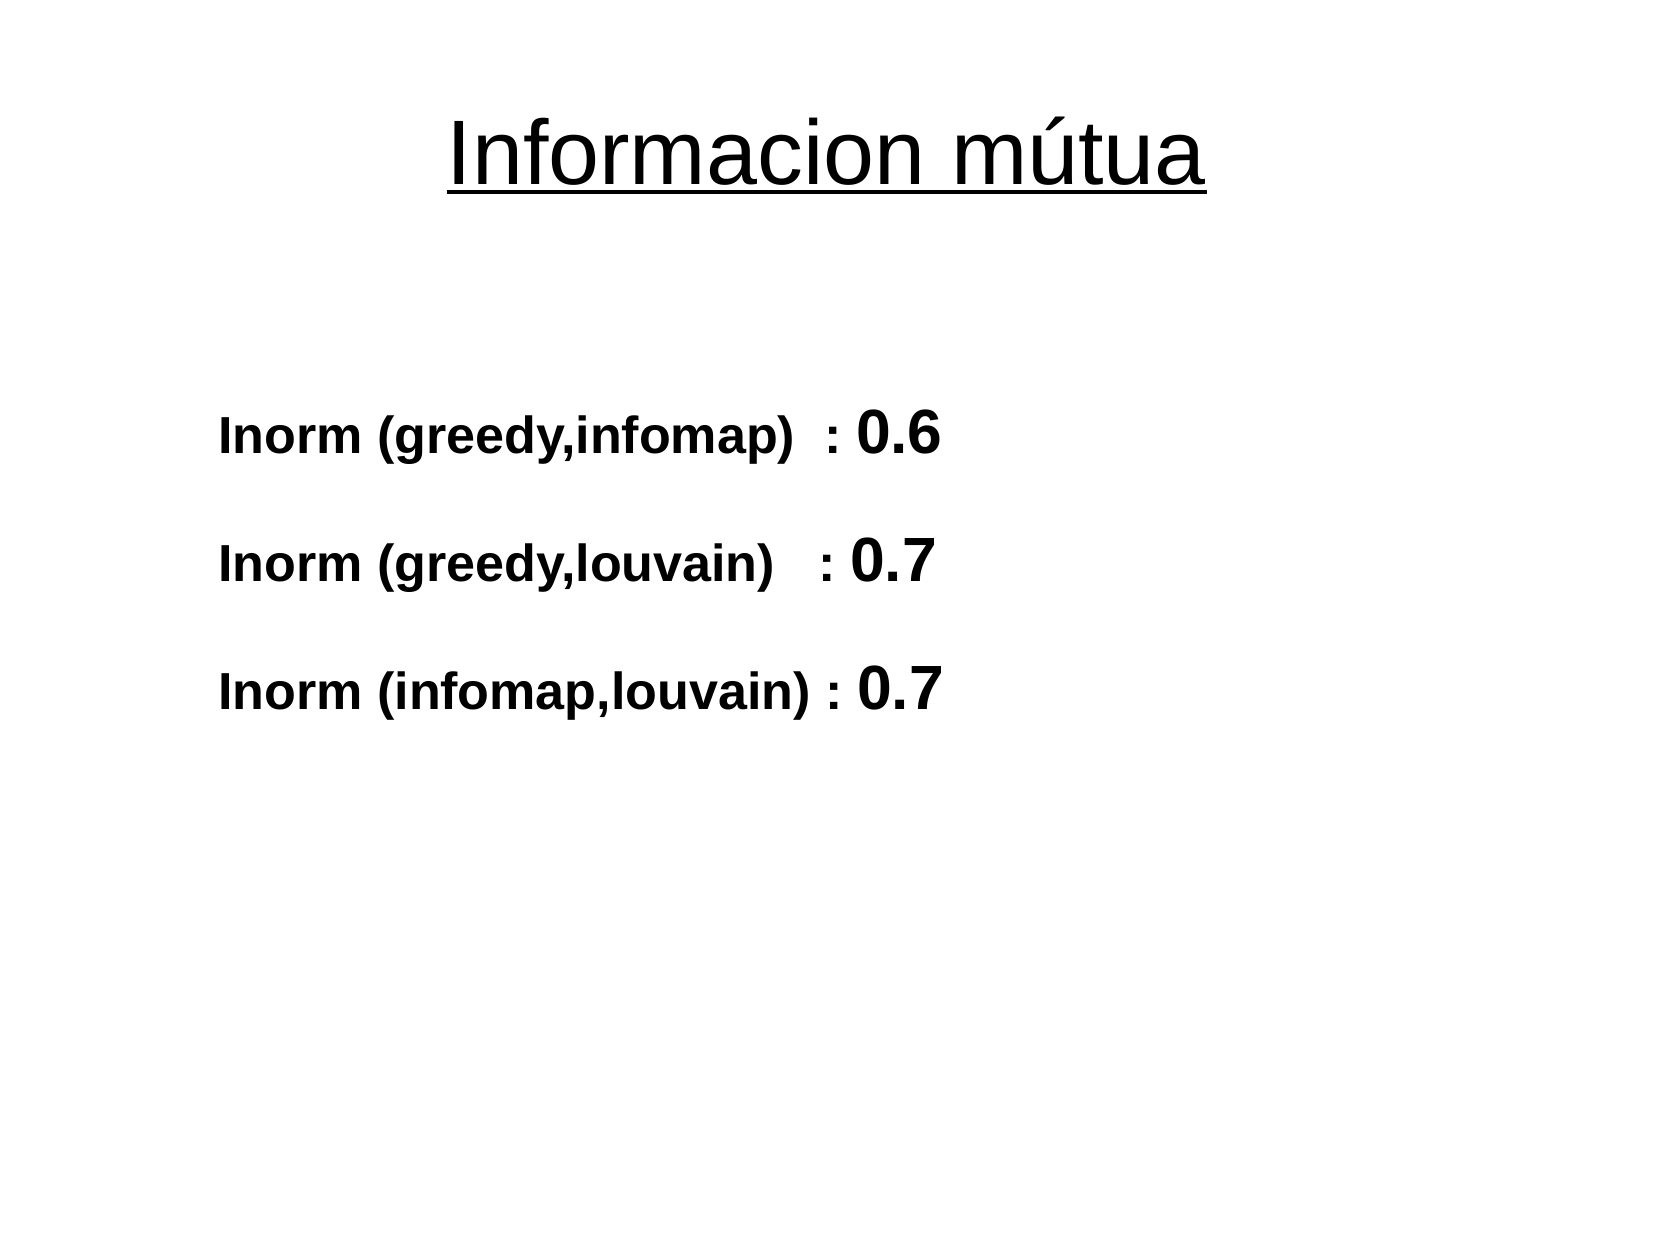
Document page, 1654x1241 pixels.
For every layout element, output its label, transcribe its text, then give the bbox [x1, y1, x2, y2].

title Informacion mútua [82, 49, 1571, 257]
text_box Inorm (greedy,infomap) : 0.6 Inorm (greedy,louvain) : 0.7 Inorm (infomap,louvain) : 0.7 [188, 389, 1276, 730]
